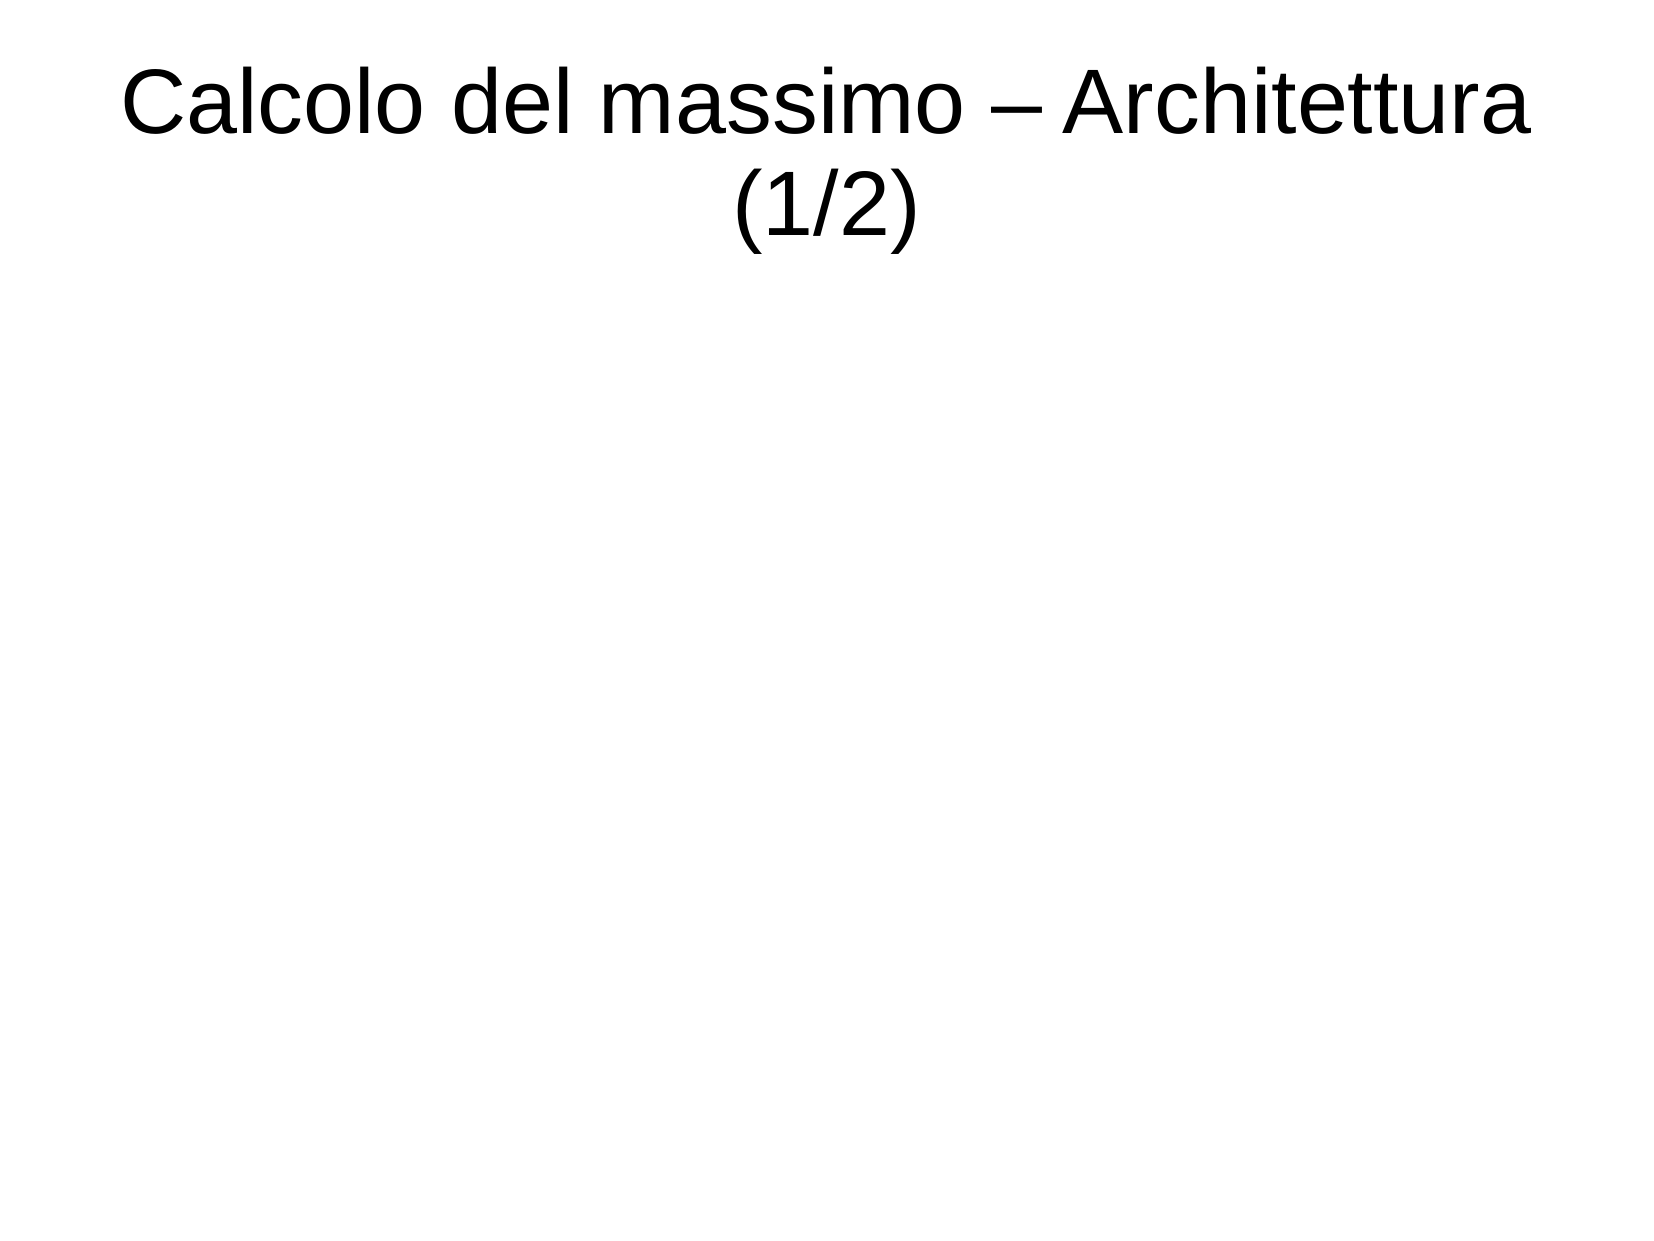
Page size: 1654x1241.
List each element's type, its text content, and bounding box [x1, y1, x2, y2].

title Calcolo del massimo – Architettura (1/2) [82, 49, 1571, 257]
